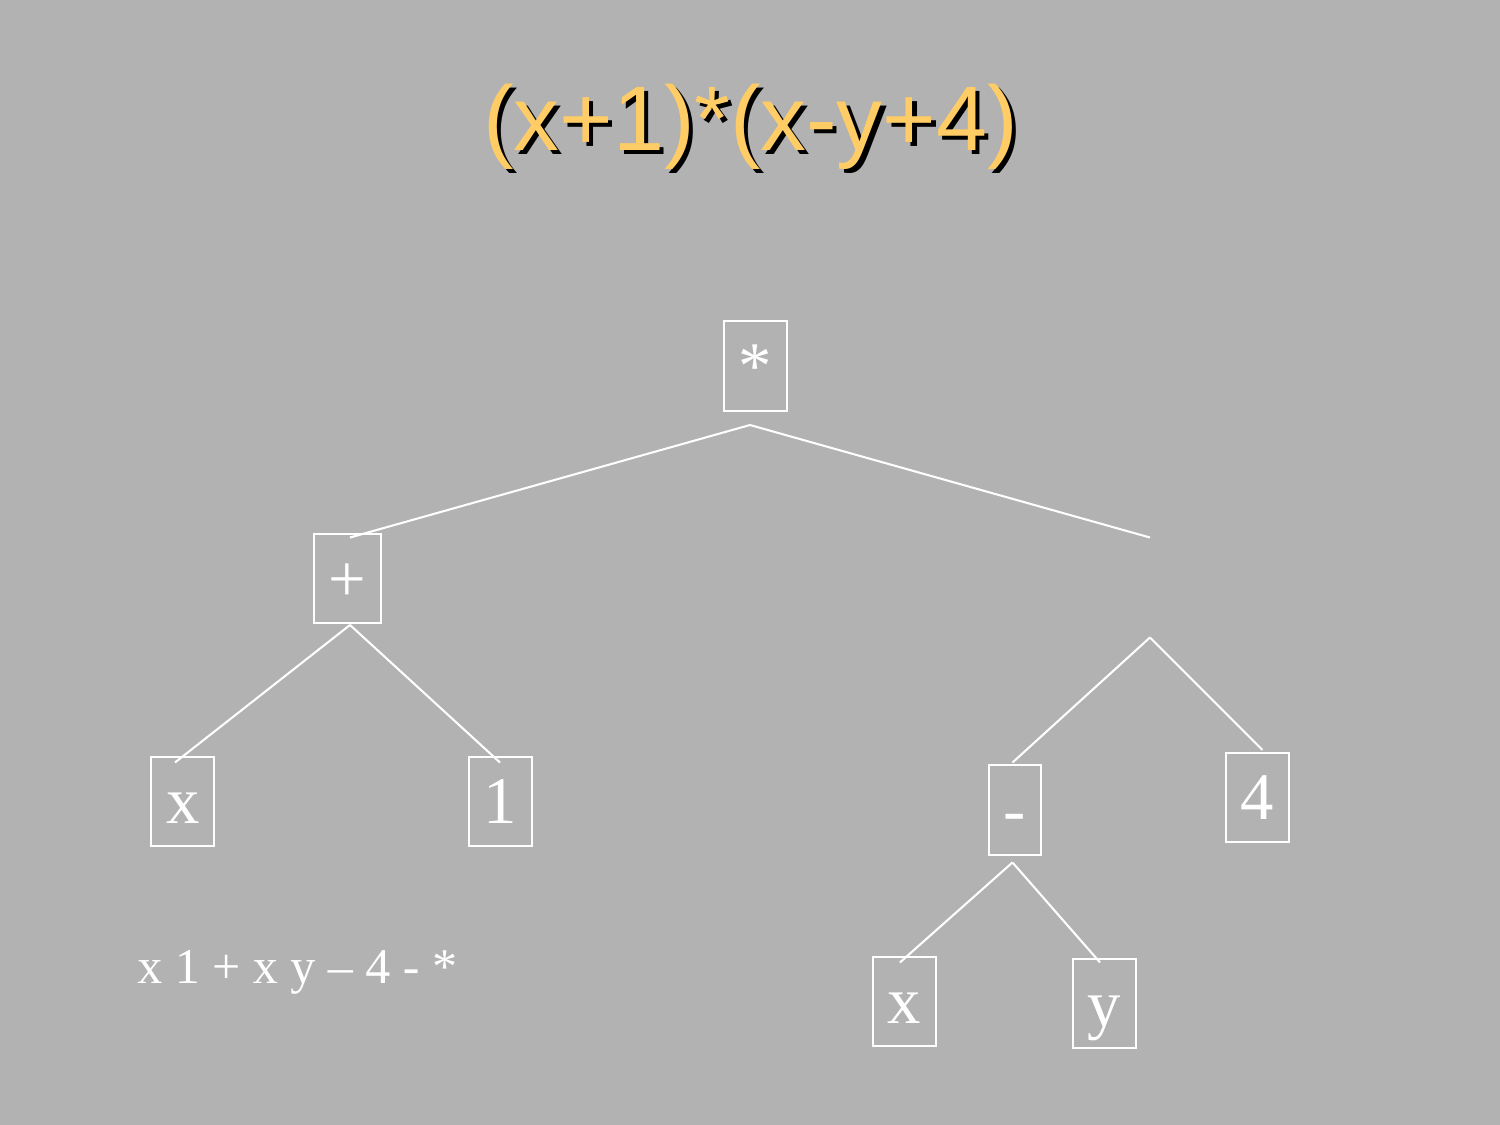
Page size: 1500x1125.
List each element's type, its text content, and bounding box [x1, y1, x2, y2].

text_box x [151, 756, 215, 847]
text_box y [1073, 958, 1137, 1049]
text_box * [723, 321, 787, 411]
text_box - [988, 765, 1041, 855]
text_box 4 [1226, 752, 1290, 843]
title (x+1)*(x-y+4) [22, 50, 1480, 188]
text_box x [873, 956, 937, 1047]
text_box + [313, 533, 382, 624]
text_box x 1 + x y – 4 - * [122, 931, 473, 1003]
text_box 1 [468, 756, 533, 847]
